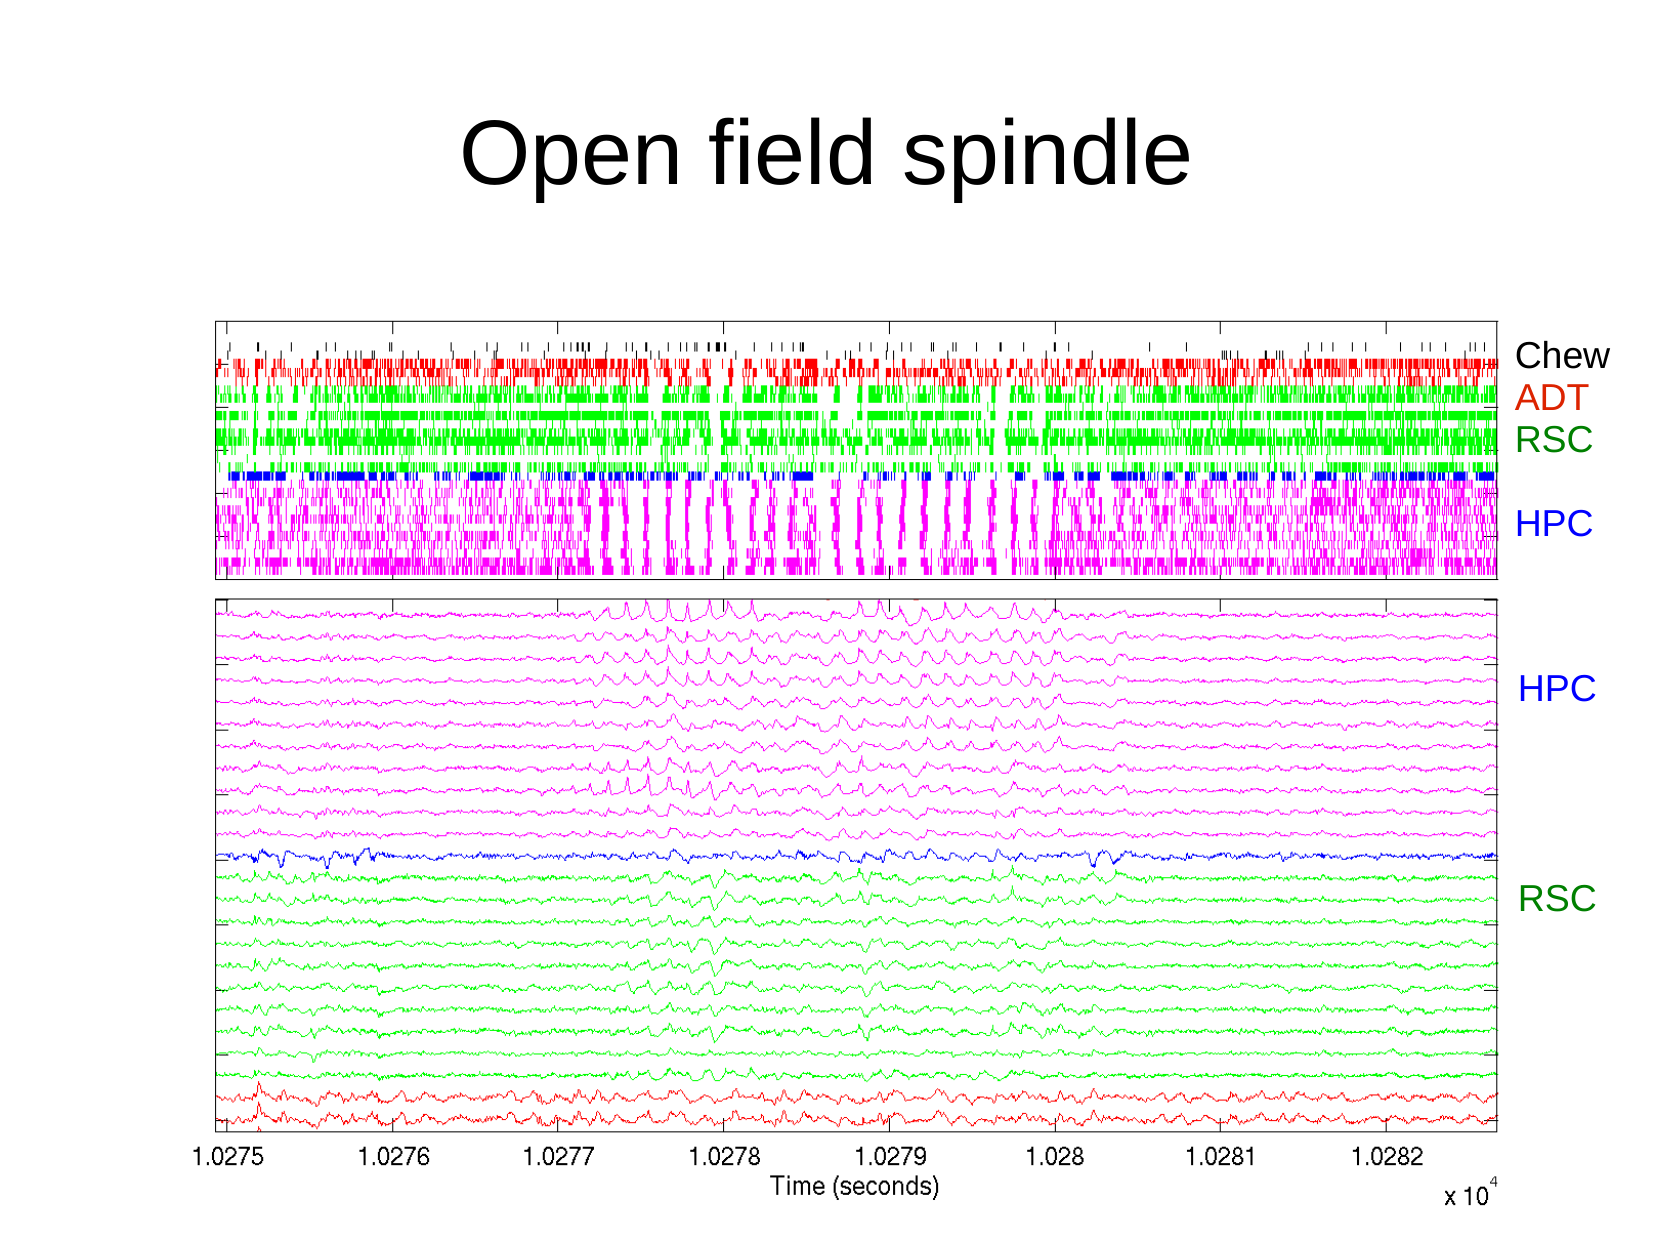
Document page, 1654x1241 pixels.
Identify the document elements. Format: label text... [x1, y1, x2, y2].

title Open field spindle [82, 49, 1571, 257]
text_box HPC RSC [1503, 660, 1612, 1137]
text_box Chew ADT RSC HPC [1500, 327, 1626, 552]
picture [0, 246, 1654, 1241]
